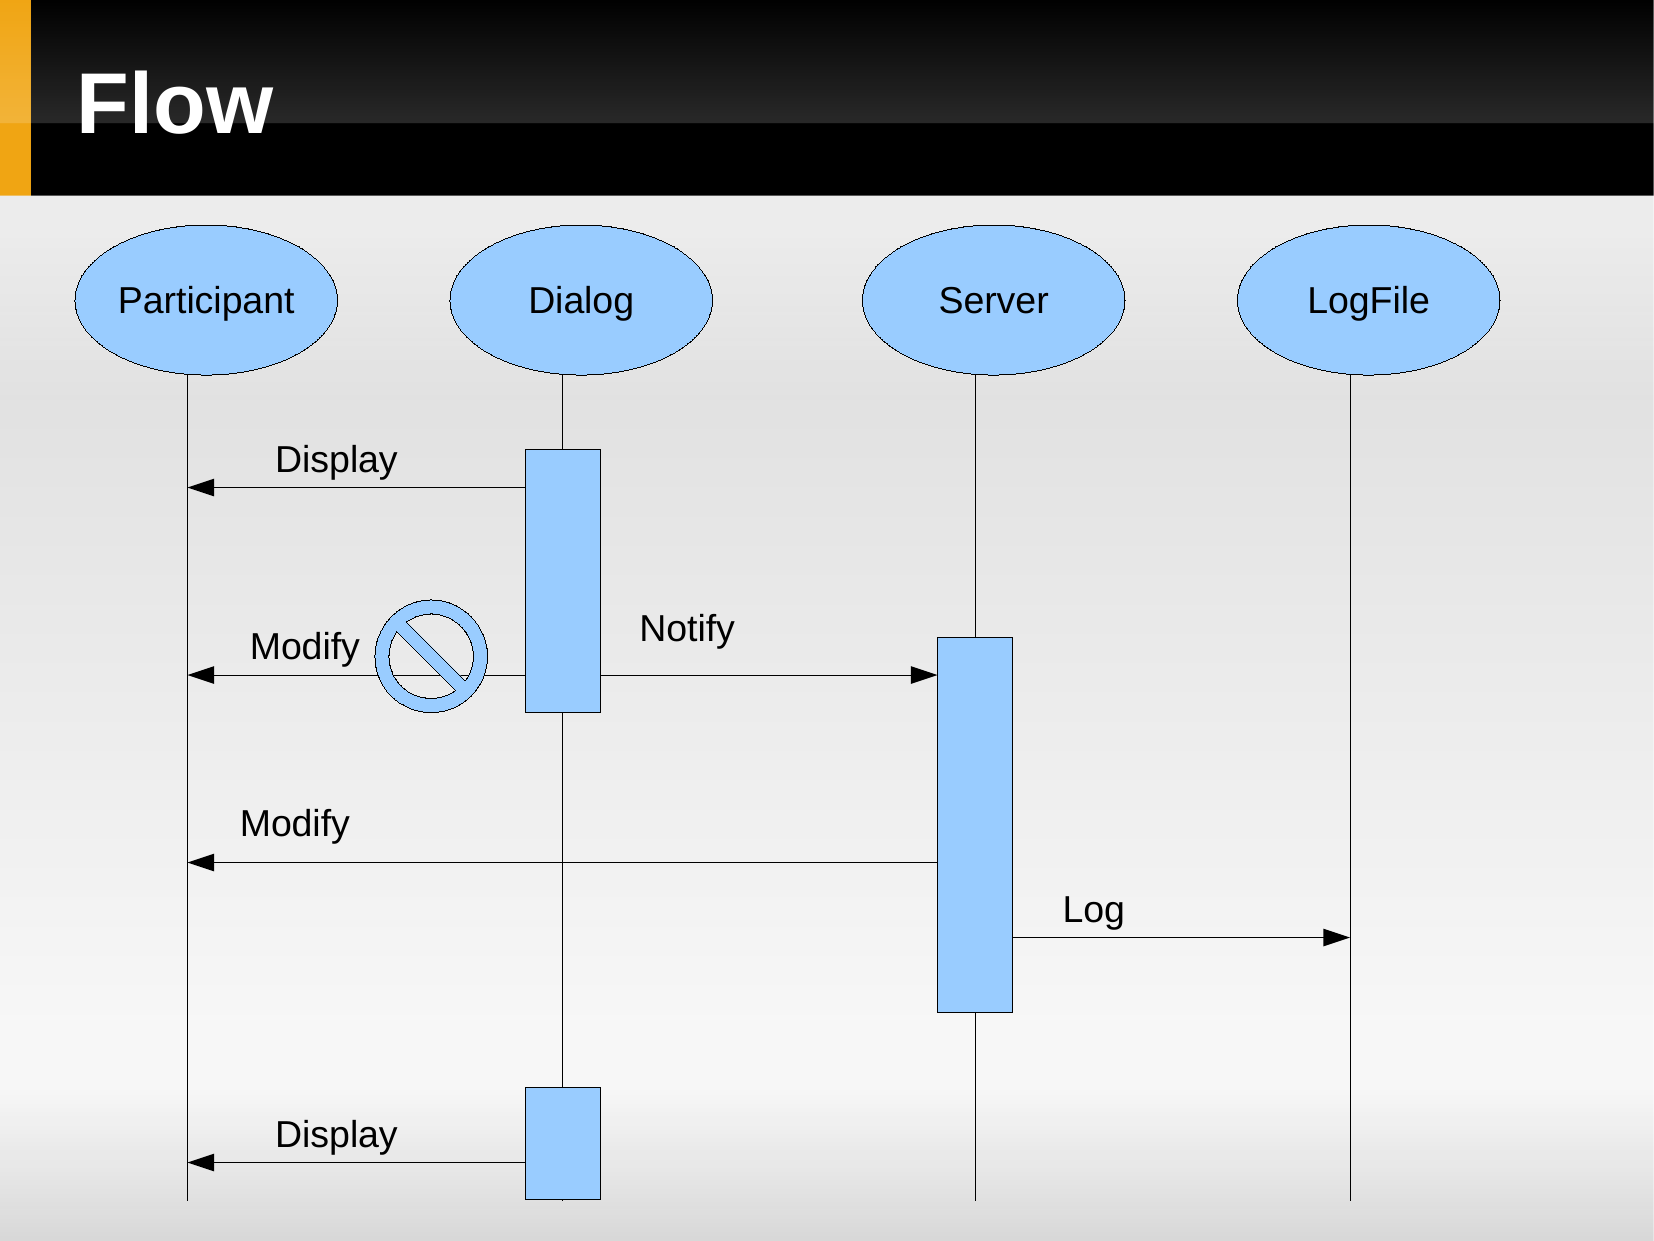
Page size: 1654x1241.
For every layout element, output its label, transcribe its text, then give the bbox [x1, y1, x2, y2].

text_box [525, 449, 601, 713]
text_box Display [260, 430, 413, 488]
text_box Display [260, 1105, 413, 1163]
text_box Server [862, 225, 1126, 376]
text_box [525, 1087, 601, 1200]
text_box Modify [225, 795, 365, 862]
text_box Participant [74, 225, 338, 376]
text_box Modify [235, 618, 376, 676]
title Flow [76, 0, 1565, 208]
text_box LogFile [1237, 225, 1501, 376]
text_box Dialog [449, 225, 713, 376]
text_box Notify [624, 600, 751, 657]
text_box [937, 637, 1013, 1013]
text_box Log [1047, 880, 1201, 938]
text_box [374, 599, 488, 713]
picture [0, 0, 1654, 1241]
